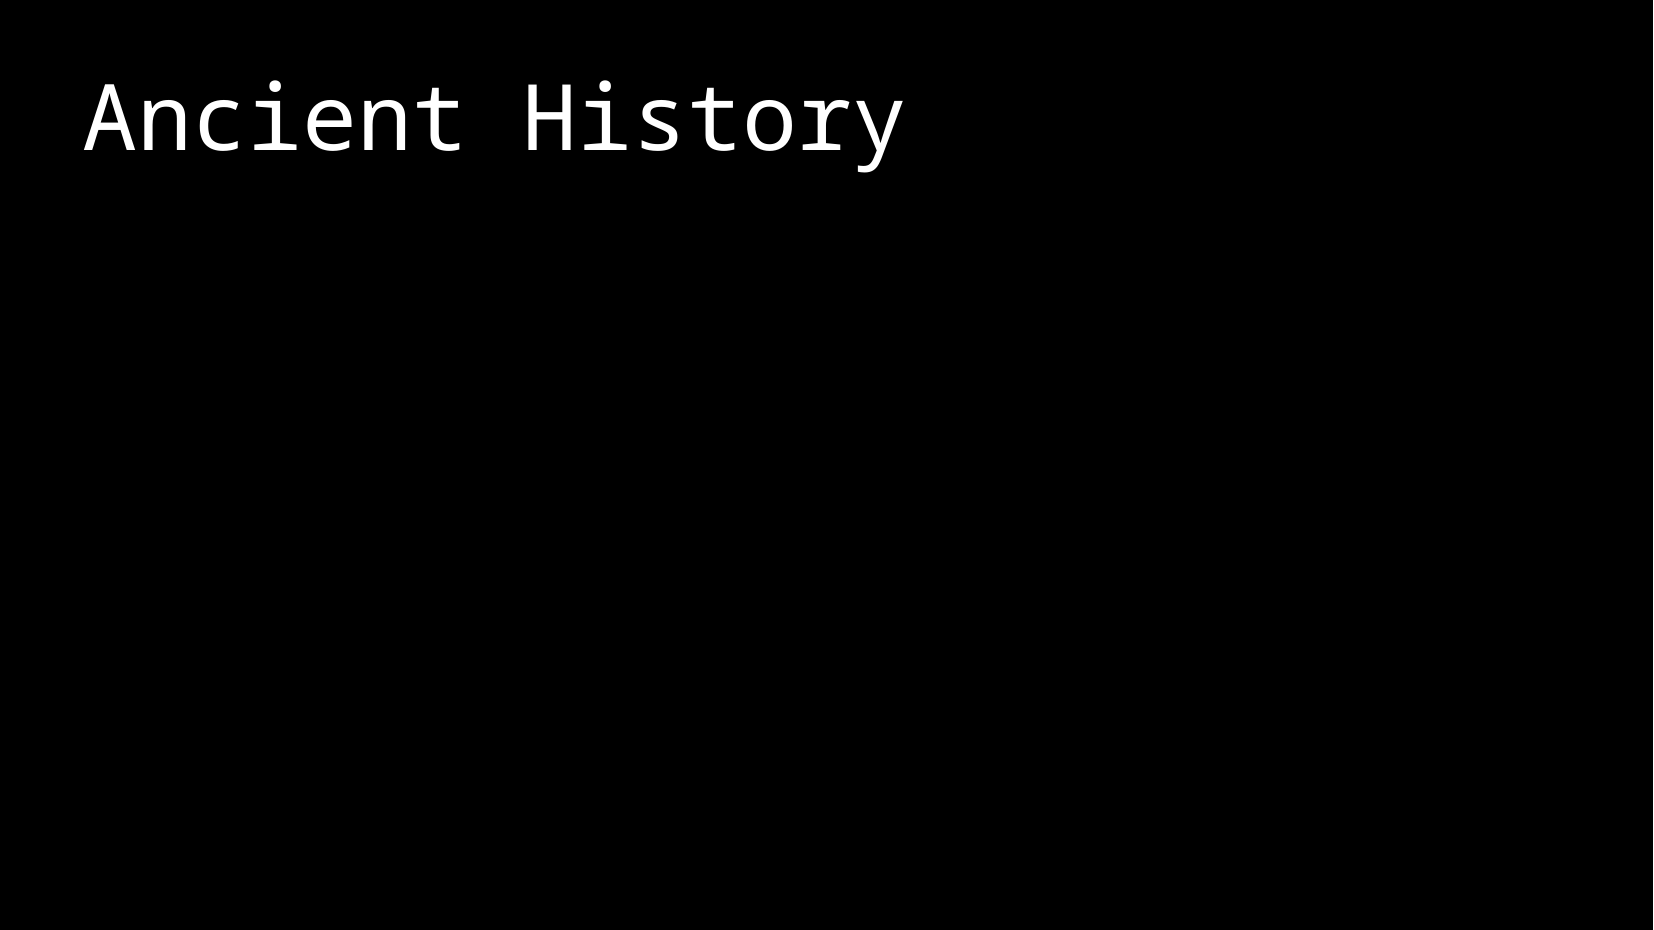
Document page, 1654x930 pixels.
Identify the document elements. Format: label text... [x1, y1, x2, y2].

title Ancient History [82, 37, 1571, 193]
